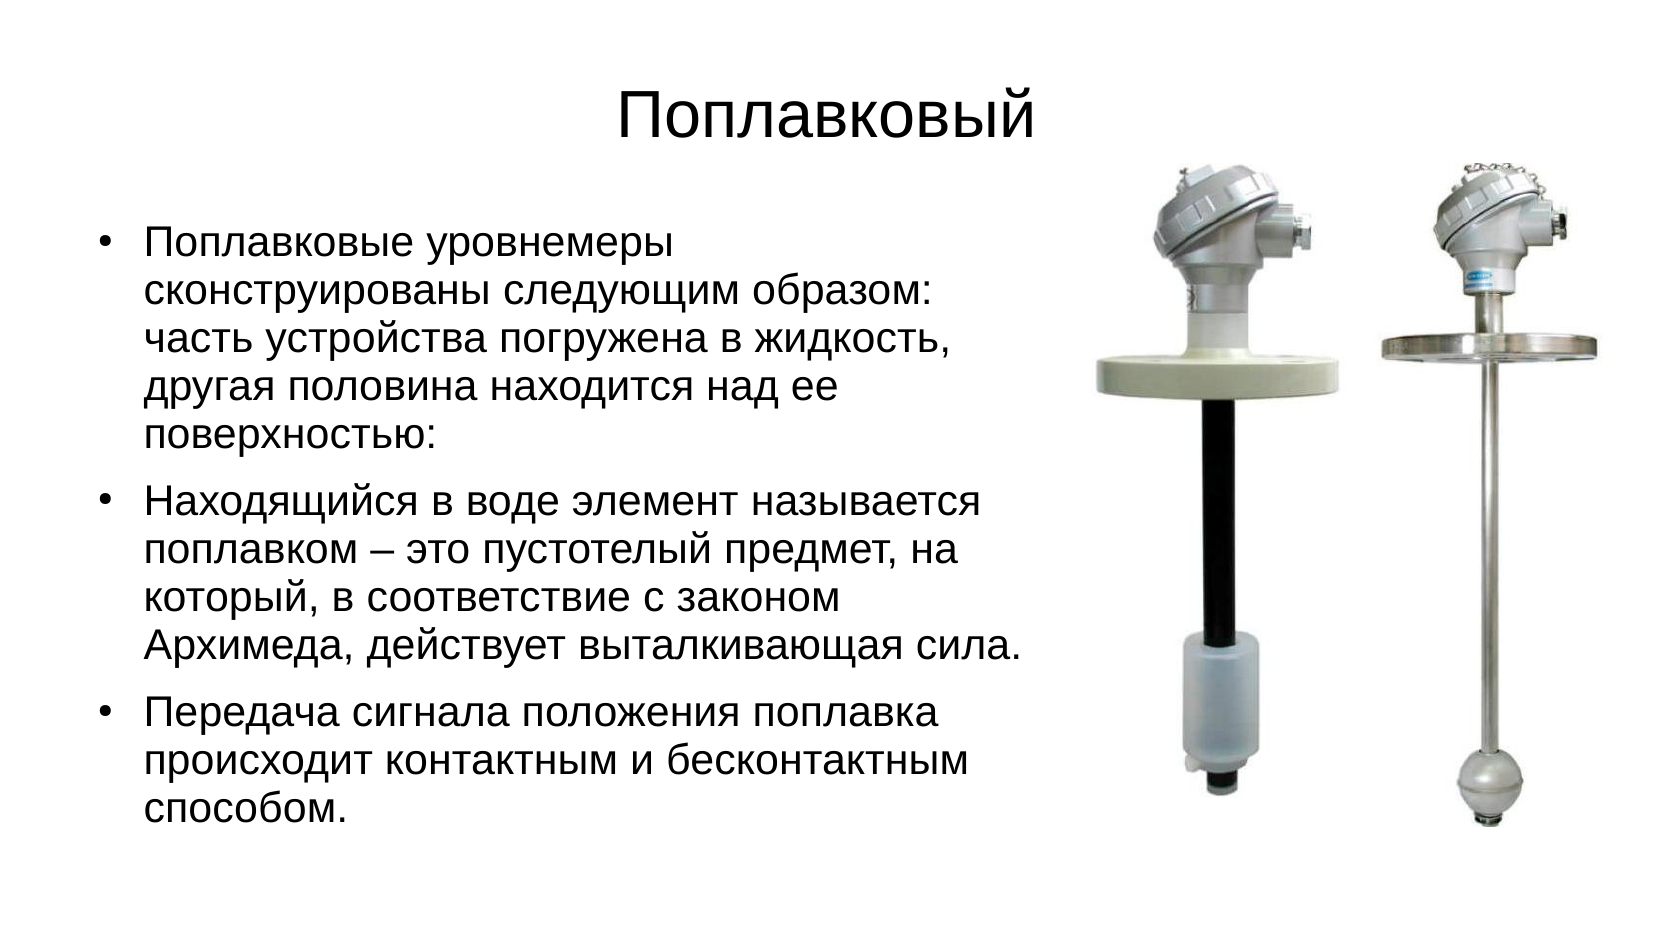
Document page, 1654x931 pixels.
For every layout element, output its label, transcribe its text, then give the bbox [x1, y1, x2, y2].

list Поплавковые уровнемеры сконструированы следующим образом: часть устройства погружена в жидкость, другая половина находится над ее поверхностью: Находящийся в воде элемент называется поплавком – это пустотелый предмет, на который, в соответствие с законом Архимеда, действует выталкивающая сила. Передача сигнала положения поплавка происходит контактным и бесконтактным способом. [82, 217, 1034, 857]
title Поплавковый [82, 37, 1571, 193]
picture [1060, 163, 1625, 827]
